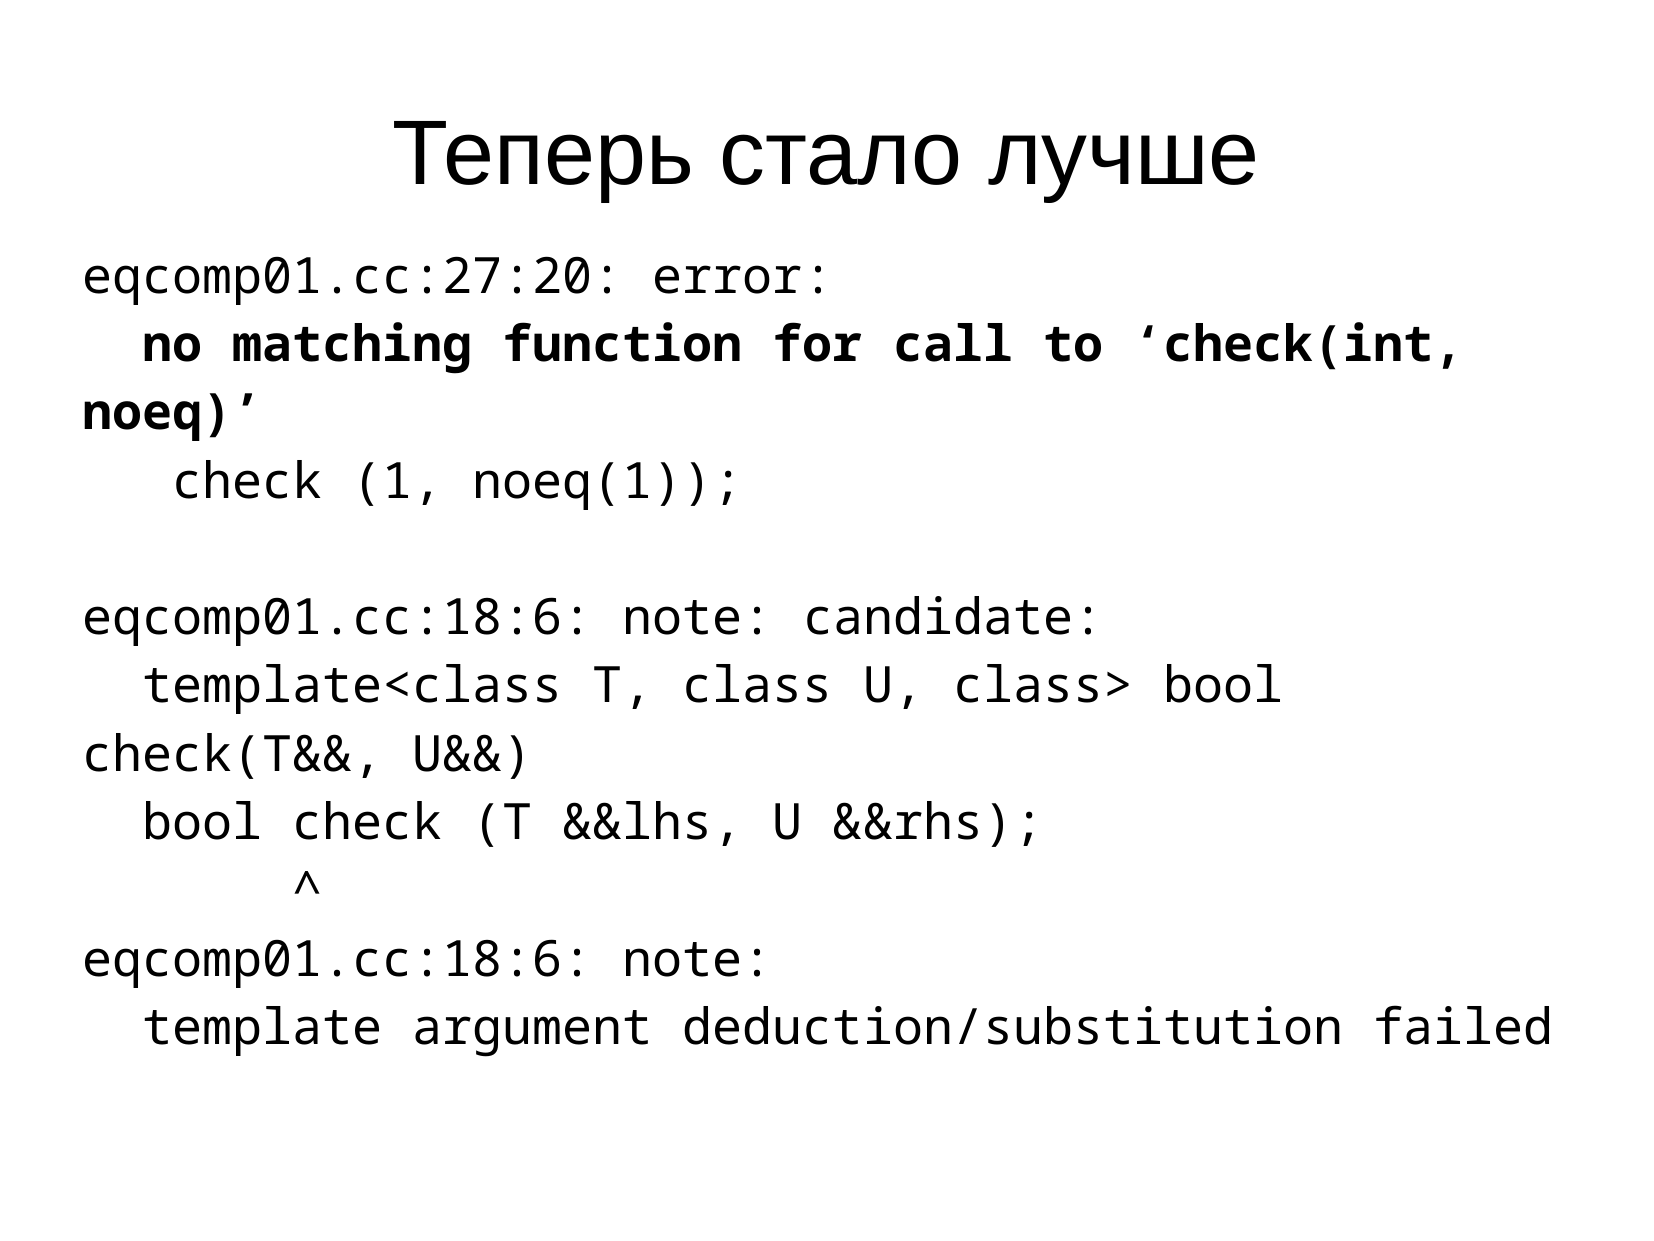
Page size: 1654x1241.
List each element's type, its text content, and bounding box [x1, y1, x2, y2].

subtitle eqcomp01.cc:27:20: error: no matching function for call to ‘check(int, noeq)’ check (1, noeq(1)); eqcomp01.cc:18:6: note: candidate: template<class T, class U, class> bool check(T&&, U&&) bool check (T &&lhs, U &&rhs); ^ eqcomp01.cc:18:6: note: template argument deduction/substitution failed [82, 289, 1571, 1010]
title Теперь стало лучше [82, 49, 1571, 257]
